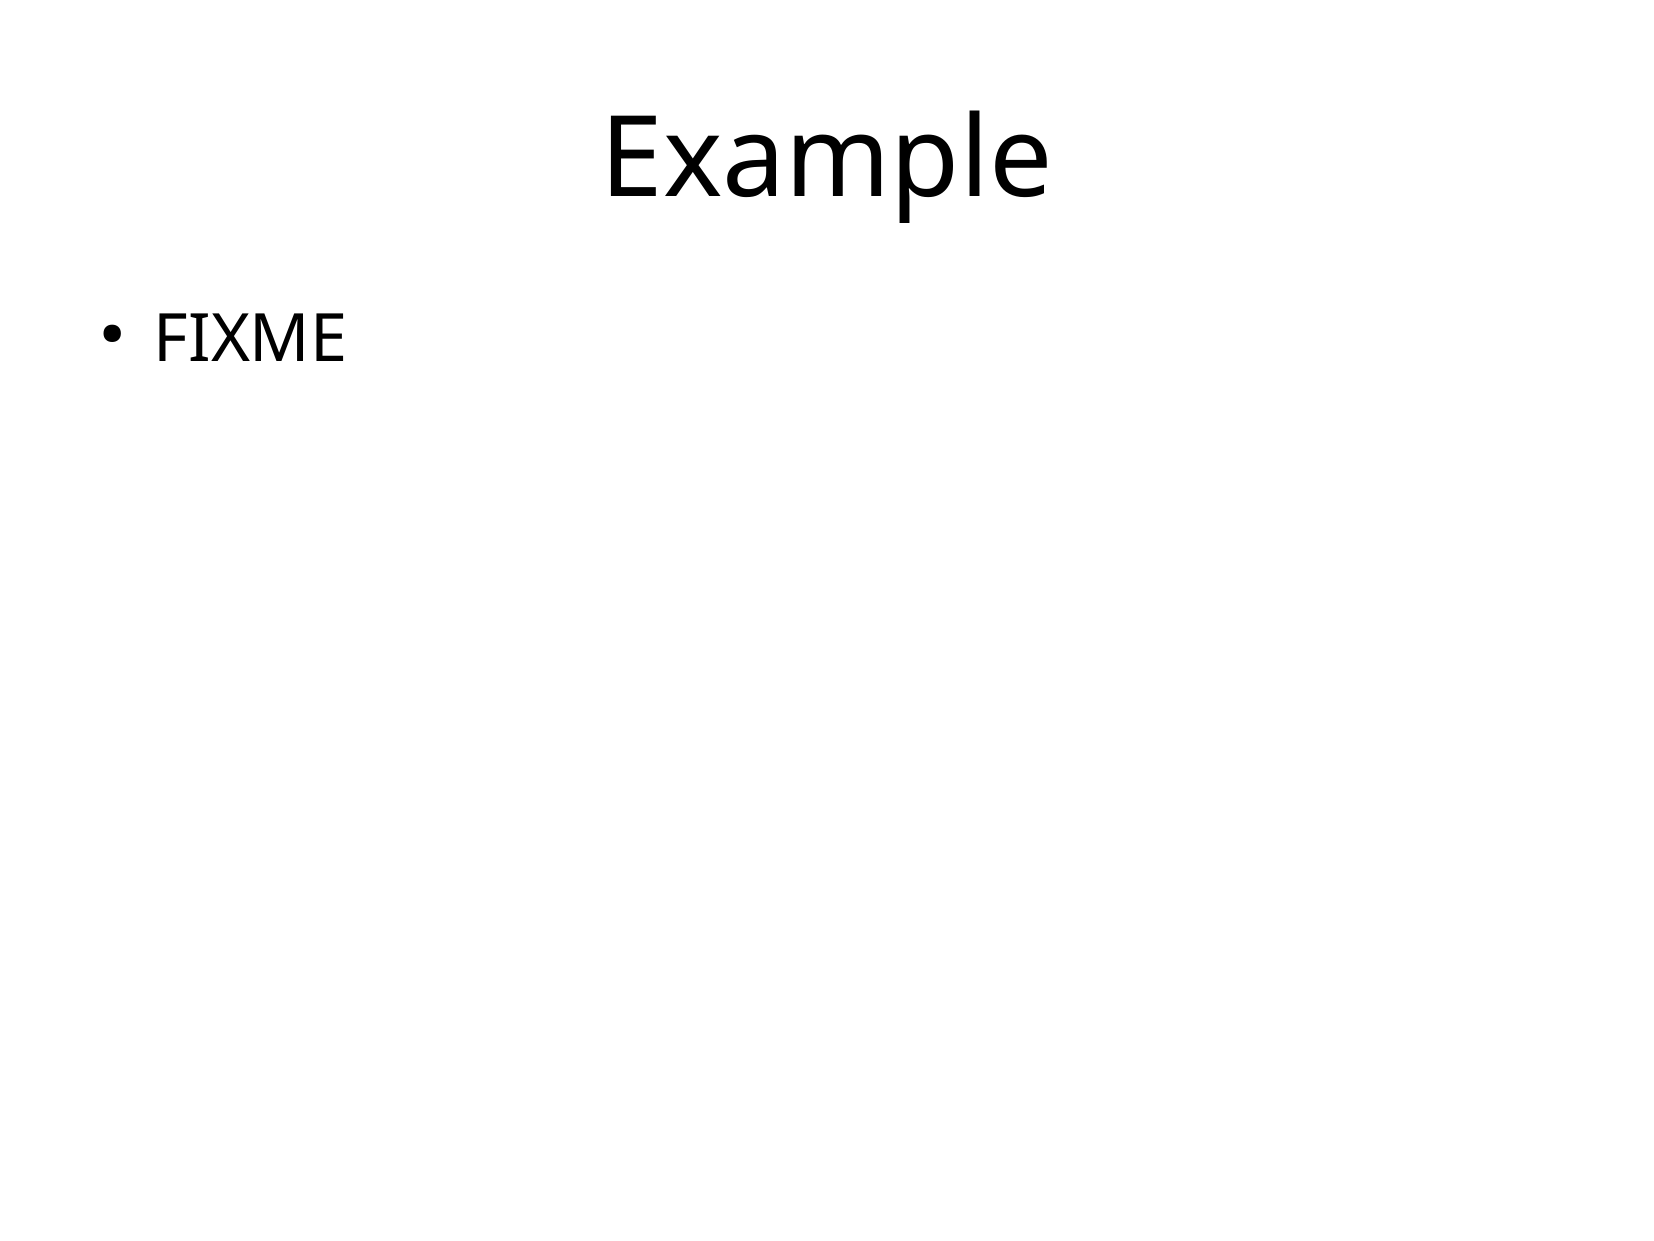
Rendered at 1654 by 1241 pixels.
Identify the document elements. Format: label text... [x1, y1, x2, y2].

title Example [82, 49, 1571, 257]
list FIXME [82, 290, 1571, 1010]
